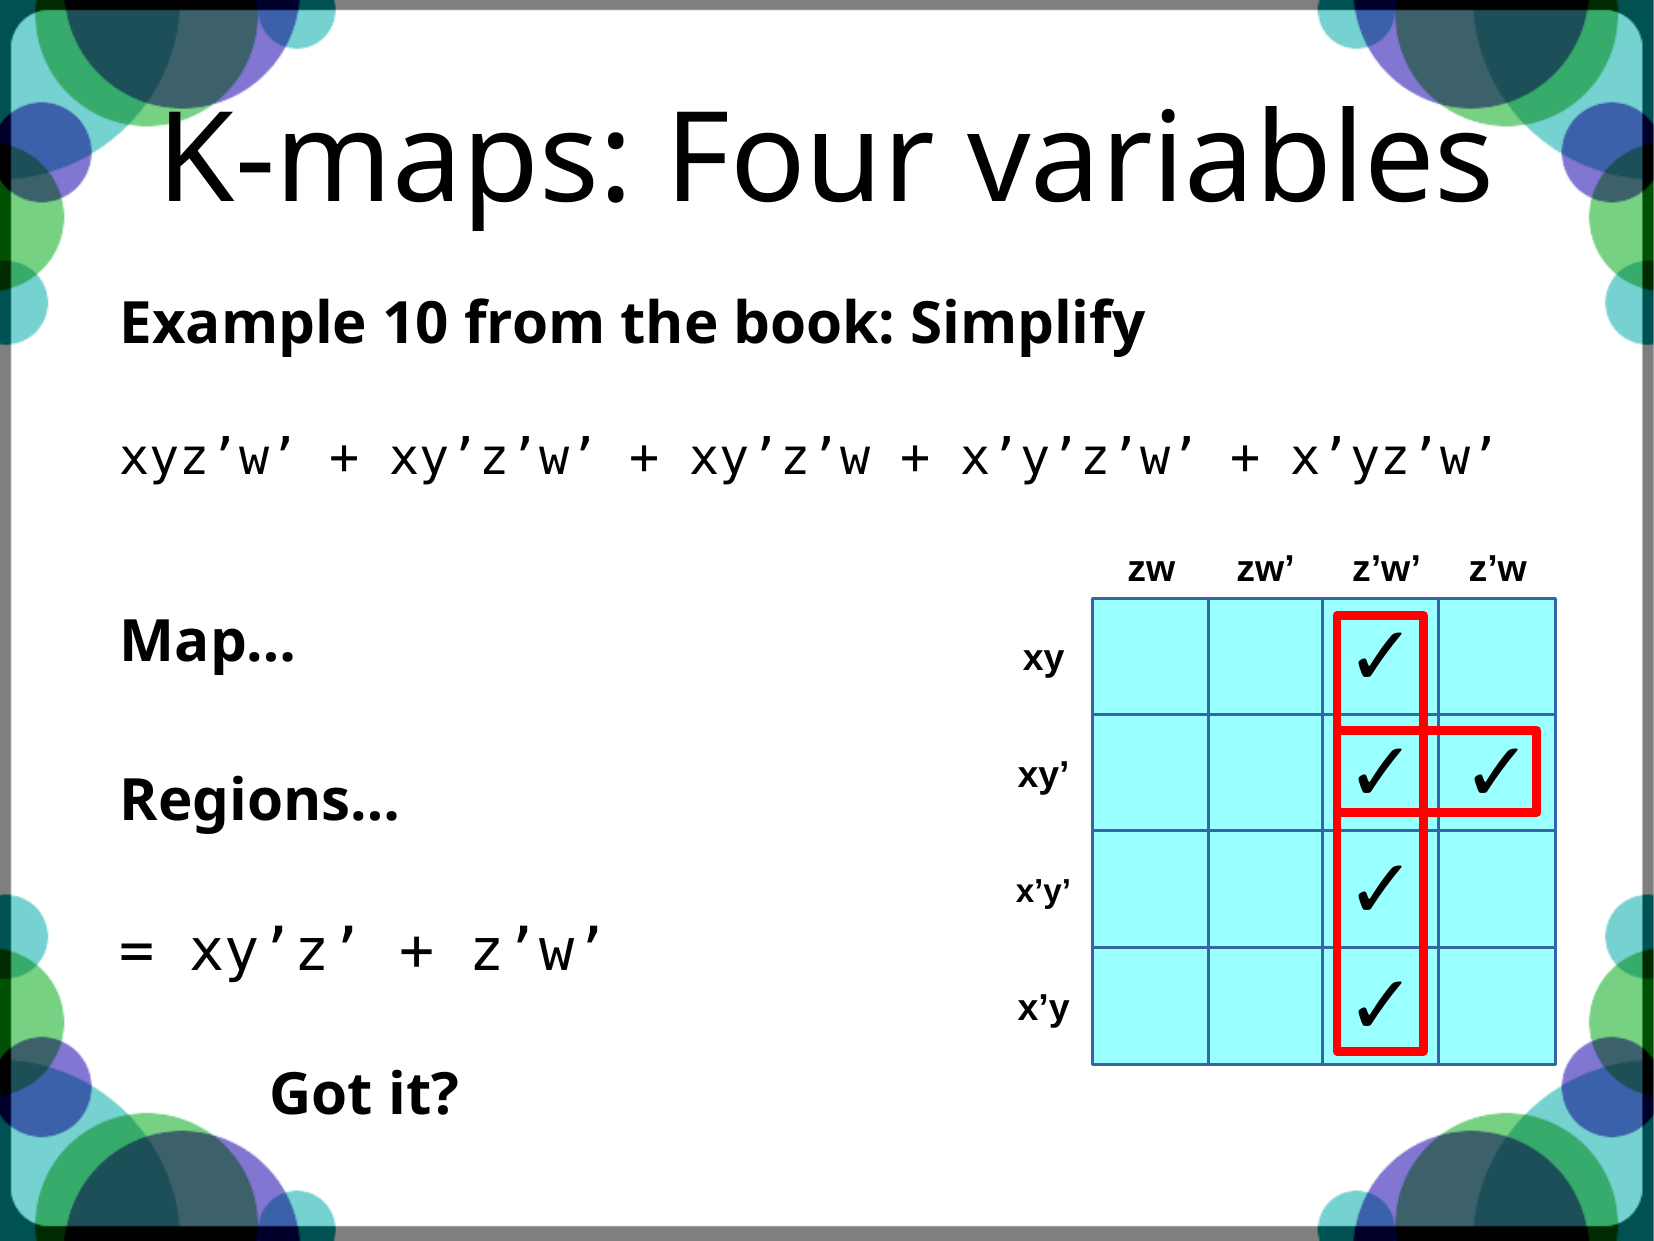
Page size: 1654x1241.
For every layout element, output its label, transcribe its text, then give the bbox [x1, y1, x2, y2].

text_box ✓ [1341, 714, 1419, 726]
text_box zw’ [1206, 539, 1325, 597]
title K-maps: Four variables [82, 49, 1571, 257]
text_box ✓ [1341, 947, 1419, 1047]
text_box Map… Regions… = xy’z’ + z’w’ Got it? [119, 599, 908, 1064]
text_box ✓ [1322, 947, 1438, 1065]
text_box [1438, 598, 1556, 714]
text_box x’y’ [998, 832, 1089, 948]
text_box ✓ [1341, 620, 1419, 714]
text_box z’w’ [1327, 539, 1438, 597]
text_box ✓ [1428, 735, 1438, 808]
text_box Example 10 from the book: Simplify xyz’w’ + xy’z’w’ + xy’z’w + x’y’z’w’ + x’yz’w’ [119, 281, 1573, 535]
picture [0, 0, 1654, 1241]
text_box ✓ [1428, 830, 1438, 947]
text_box [1438, 830, 1556, 1065]
text_box ✓ [1341, 817, 1419, 830]
text_box [1092, 598, 1322, 1065]
text_box ✓ [1322, 830, 1333, 947]
text_box ✓ [1428, 817, 1438, 830]
text_box x’y [998, 948, 1089, 1066]
text_box z’w [1438, 539, 1557, 597]
text_box ✓ [1438, 735, 1532, 808]
text_box ✓ [1428, 714, 1438, 726]
text_box ✓ [1438, 714, 1556, 830]
text_box zw [1090, 539, 1206, 597]
text_box ✓ [1322, 714, 1333, 830]
text_box xy [998, 599, 1089, 715]
text_box ✓ [1341, 830, 1419, 947]
text_box xy’ [998, 715, 1089, 832]
text_box ✓ [1341, 735, 1419, 808]
text_box ✓ [1322, 598, 1438, 714]
